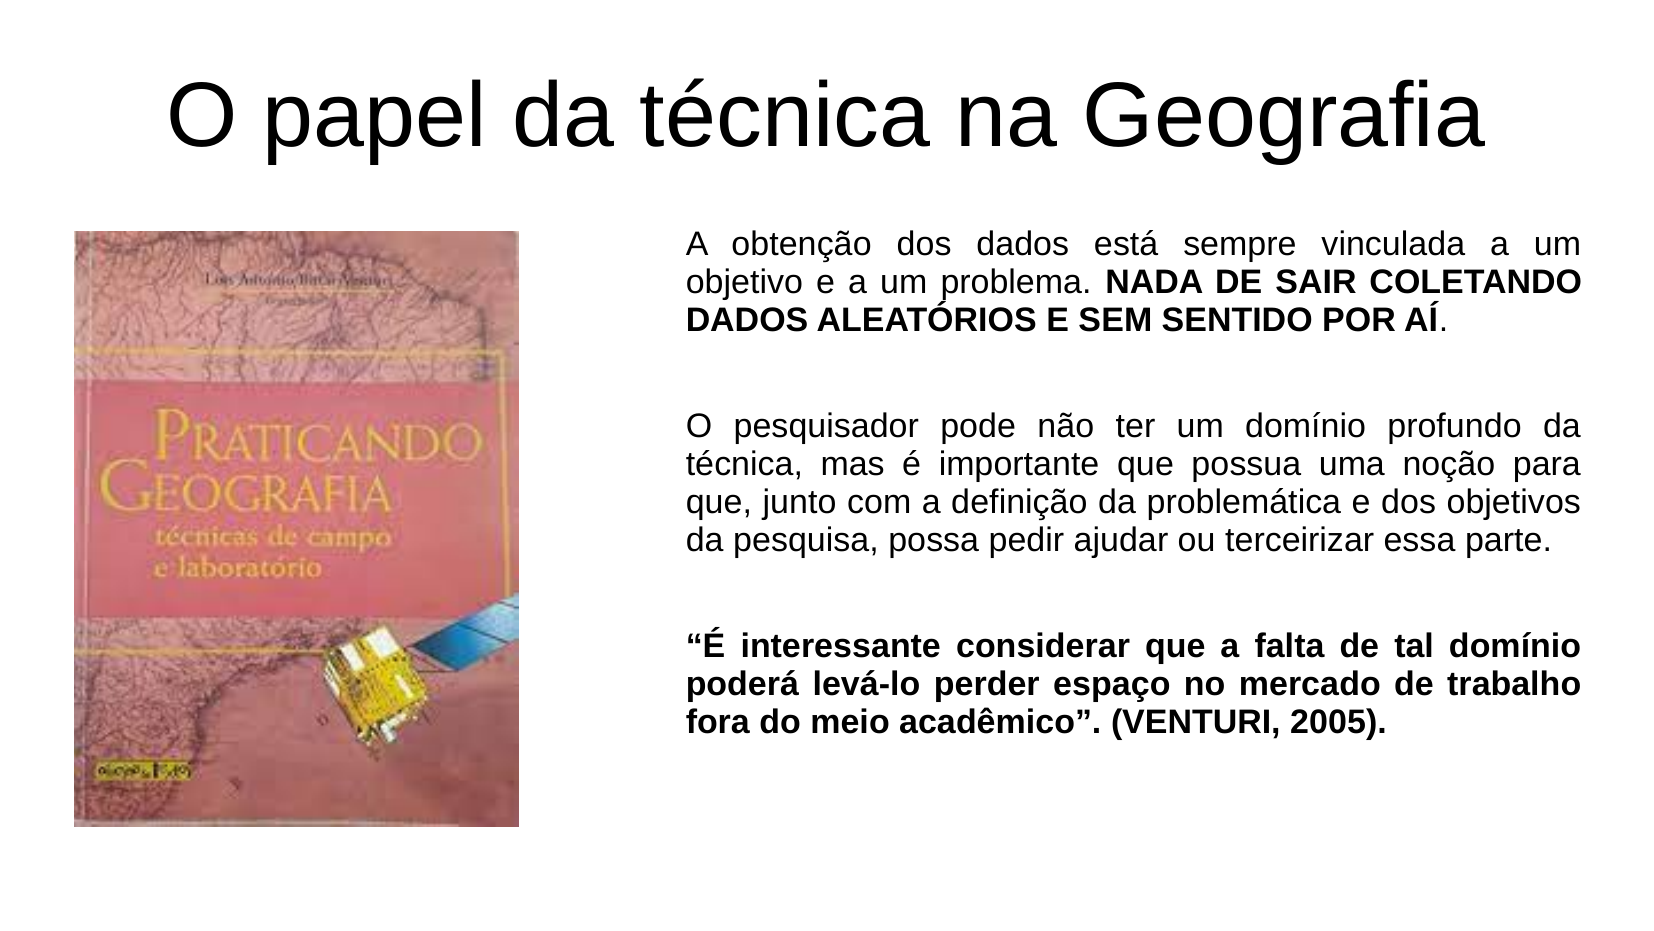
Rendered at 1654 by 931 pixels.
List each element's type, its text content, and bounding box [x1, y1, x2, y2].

picture [74, 231, 519, 827]
list A obtenção dos dados está sempre vinculada a um objetivo e a um problema. NADA DE SAIR COLETANDO DADOS ALEATÓRIOS E SEM SENTIDO POR AÍ. O pesquisador pode não ter um domínio profundo da técnica, mas é importante que possua uma noção para que, junto com a definição da problemática e dos objetivos da pesquisa, possa pedir ajudar ou terceirizar essa parte. “É interessante considerar que a falta de tal domínio poderá levá-lo perder espaço no mercado de trabalho fora do meio acadêmico”. (VENTURI, 2005). [649, 224, 1583, 827]
title O papel da técnica na Geografia [82, 37, 1571, 193]
